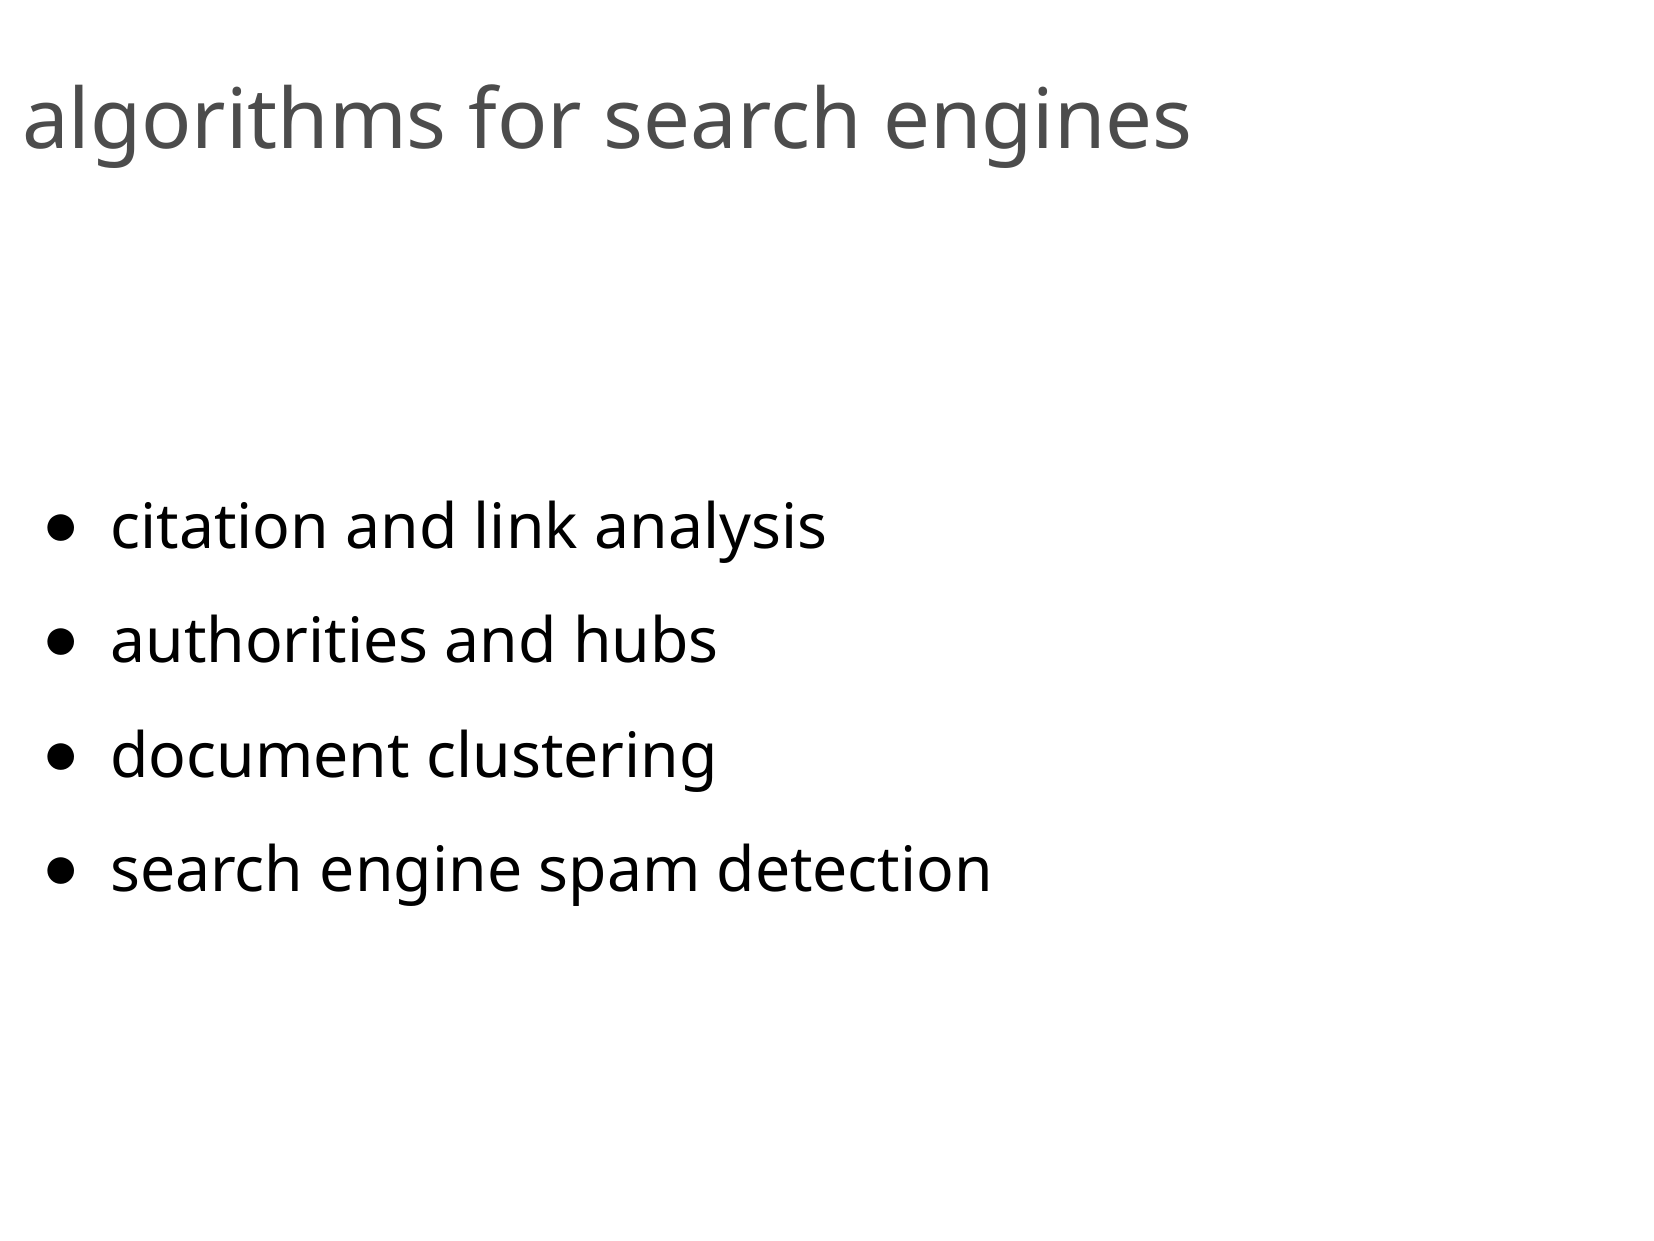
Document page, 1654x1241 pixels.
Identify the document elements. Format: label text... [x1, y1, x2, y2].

list citation and link analysis authorities and hubs document clustering search engine spam detection [25, 226, 1654, 1166]
title algorithms for search engines [22, 19, 1654, 213]
